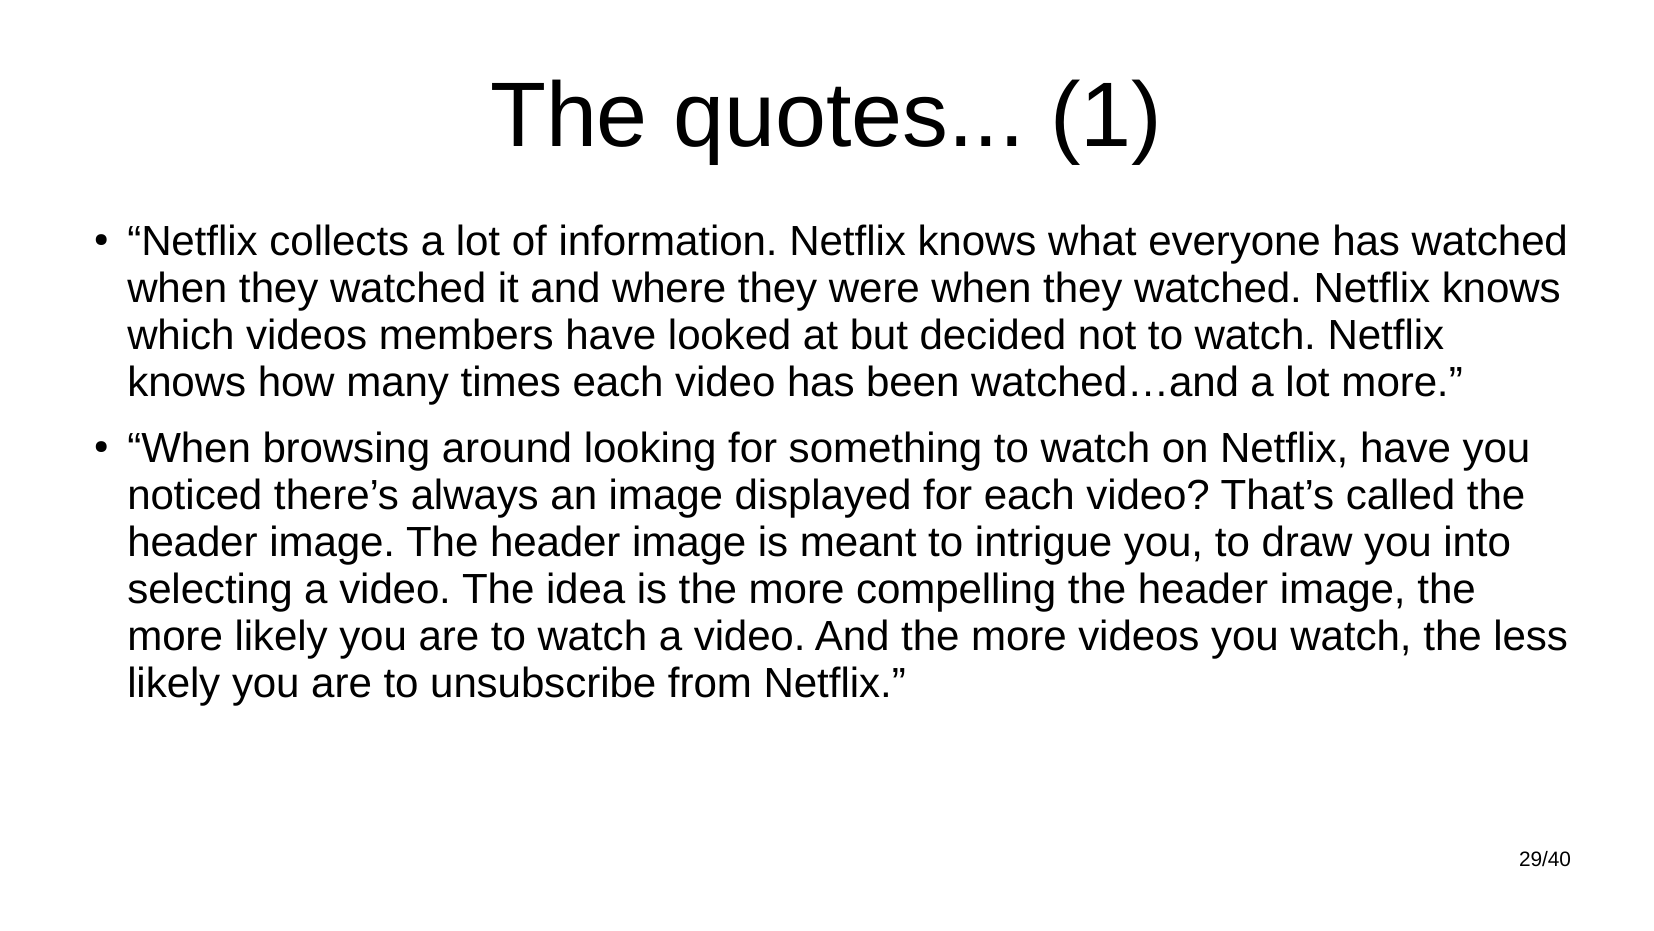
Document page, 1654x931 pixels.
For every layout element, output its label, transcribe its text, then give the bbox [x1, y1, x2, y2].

list “Netflix collects a lot of information. Netflix knows what everyone has watched when they watched it and where they were when they watched. Netflix knows which videos members have looked at but decided not to watch. Netflix knows how many times each video has been watched…and a lot more.” “When browsing around looking for something to watch on Netflix, have you noticed there’s always an image displayed for each video? That’s called the header image. The header image is meant to intrigue you, to draw you into selecting a video. The idea is the more compelling the header image, the more likely you are to watch a video. And the more videos you watch, the less likely you are to unsubscribe from Netflix.” [82, 217, 1571, 758]
title The quotes... (1) [82, 37, 1571, 193]
